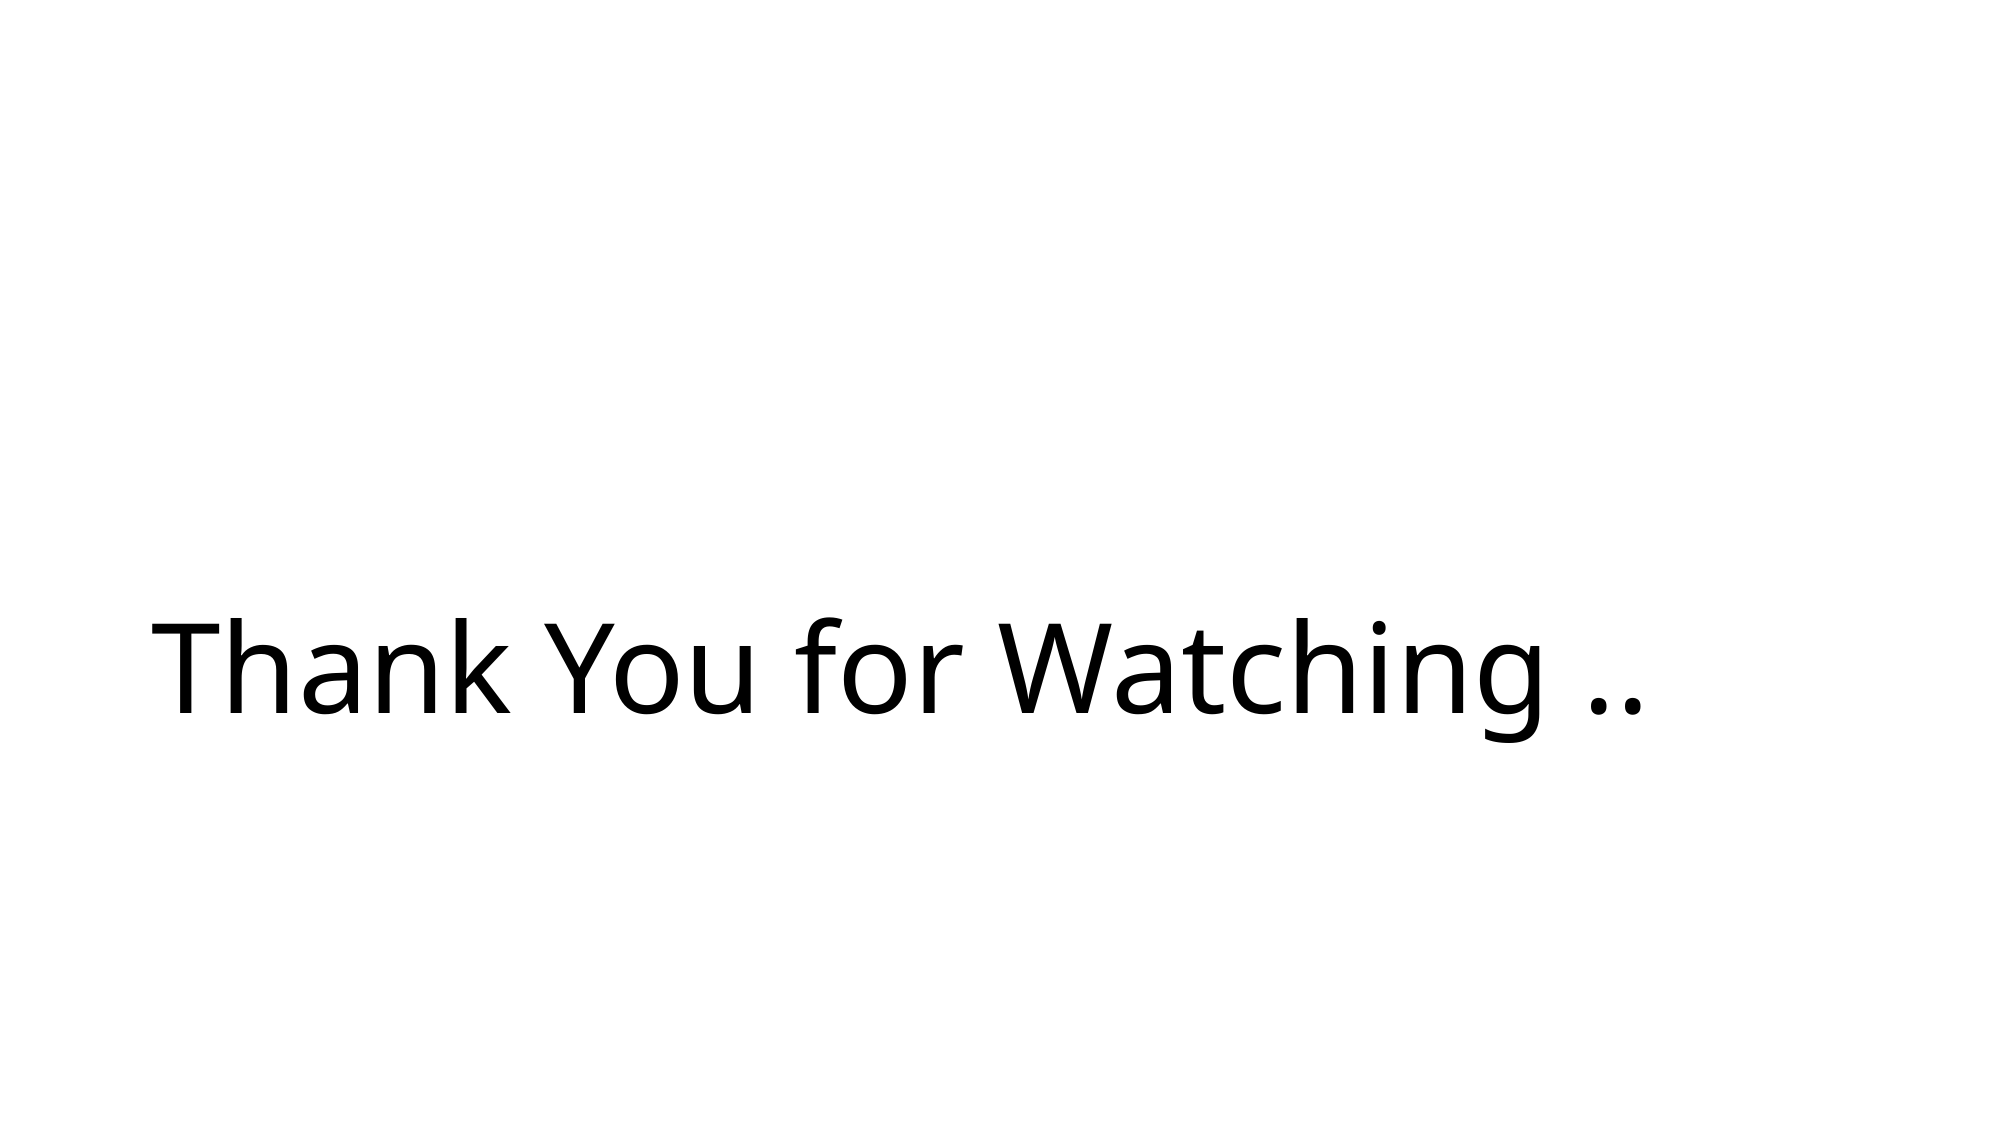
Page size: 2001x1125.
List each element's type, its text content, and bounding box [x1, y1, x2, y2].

title Thank You for Watching .. [136, 280, 1862, 749]
